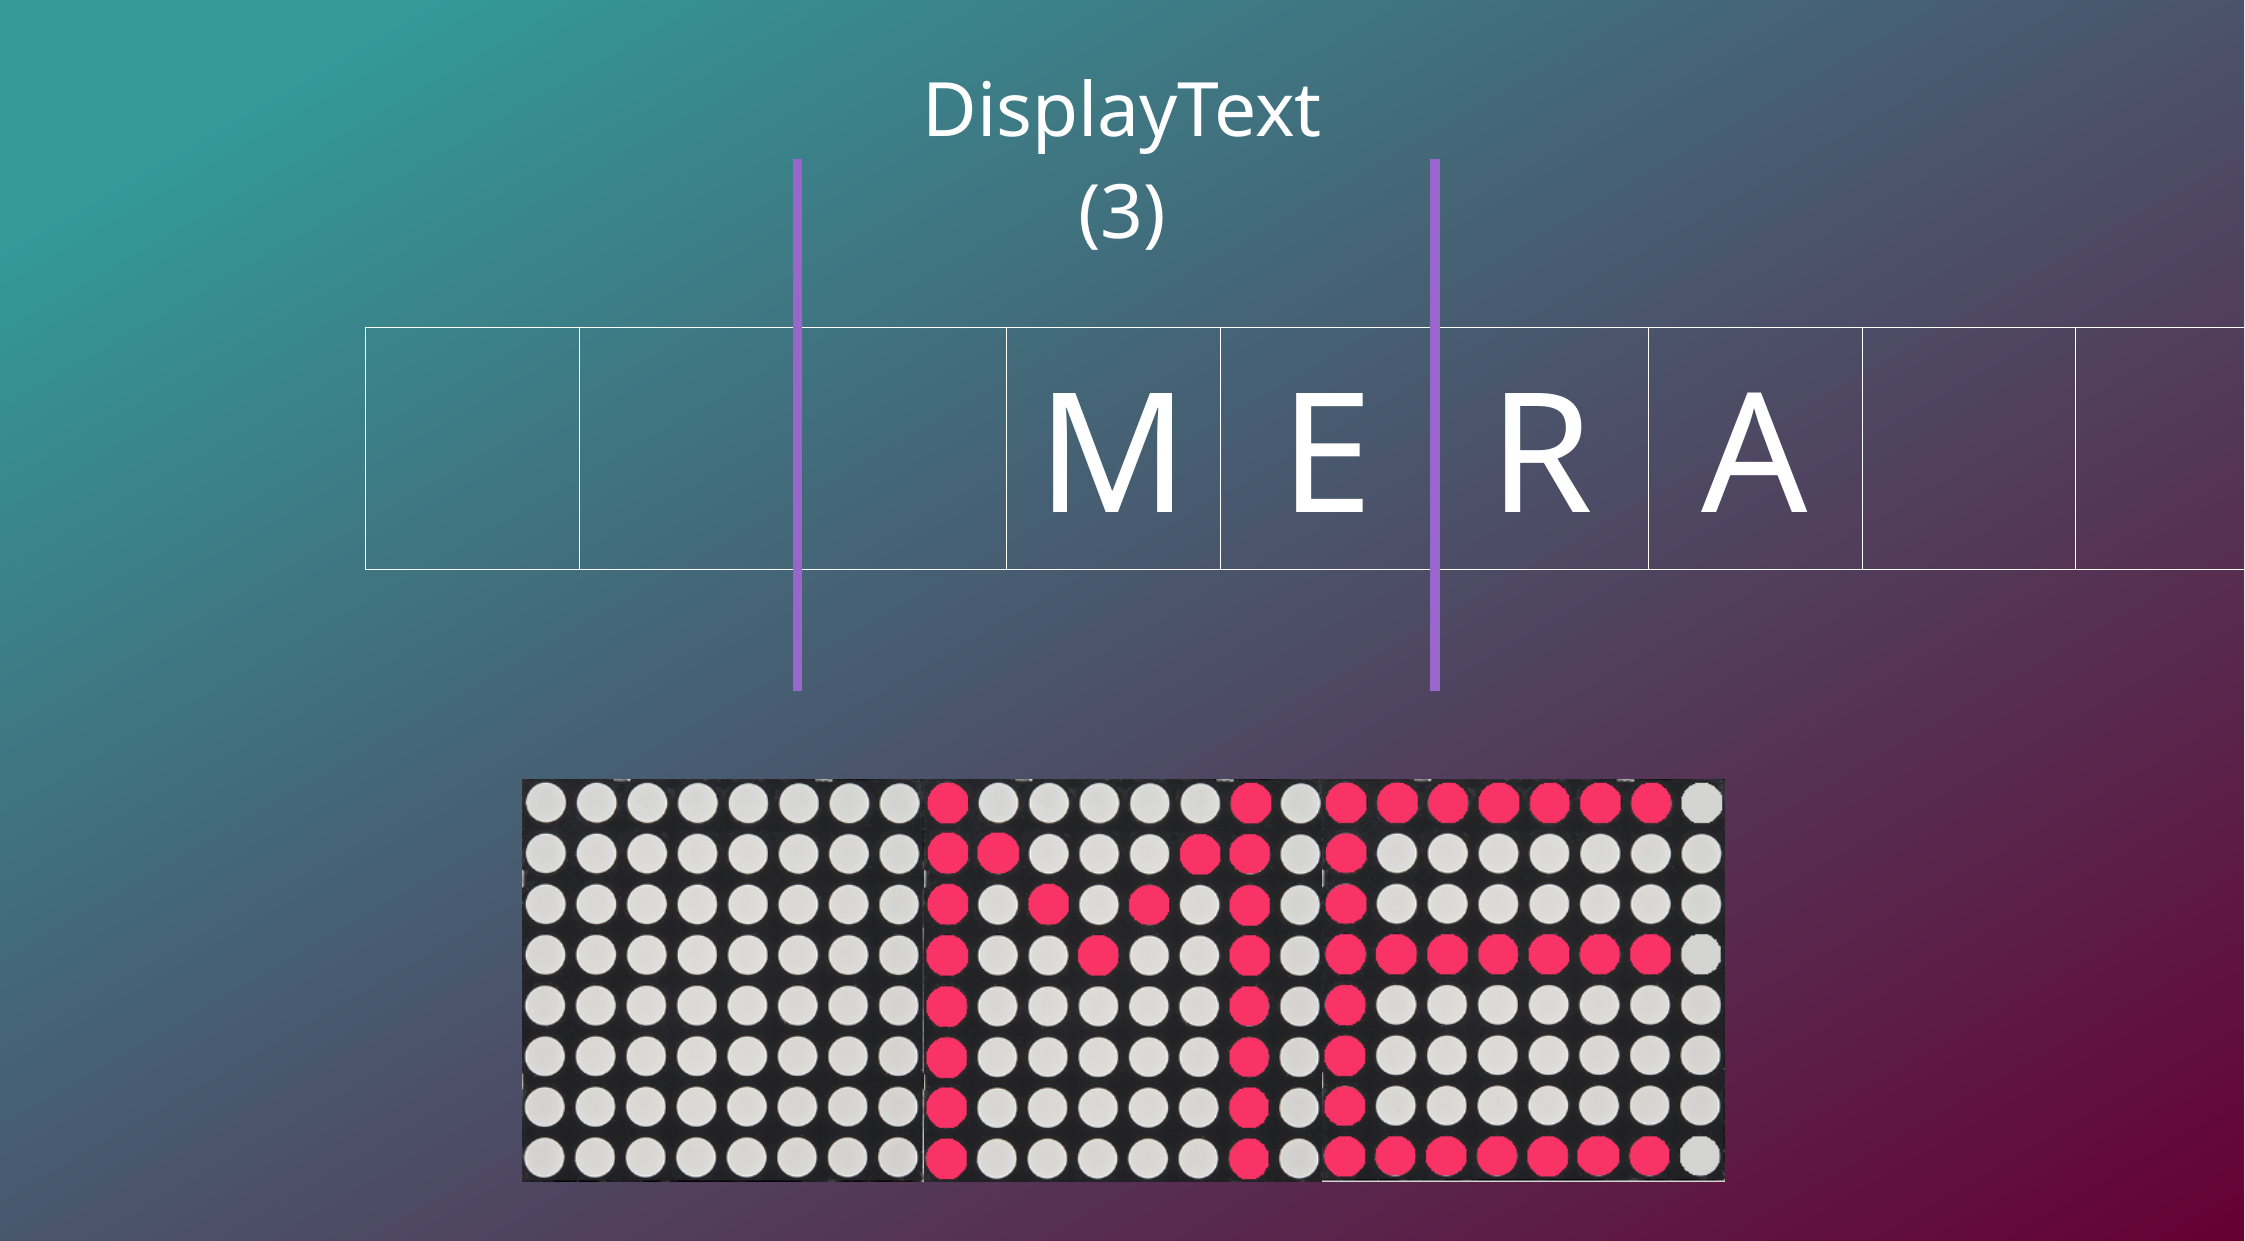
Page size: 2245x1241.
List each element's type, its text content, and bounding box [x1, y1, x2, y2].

table_header [580, 328, 793, 569]
text_box DisplayText (3) [856, 49, 1388, 166]
table_header A [1649, 328, 1862, 569]
table_header E [1221, 328, 1430, 569]
table_header [1863, 328, 2075, 569]
table_header R [1440, 328, 1648, 569]
table_header M [1007, 328, 1220, 569]
table_header [366, 328, 579, 569]
table_header [802, 328, 1006, 569]
picture [522, 779, 1725, 1182]
table_header [2076, 328, 2245, 569]
